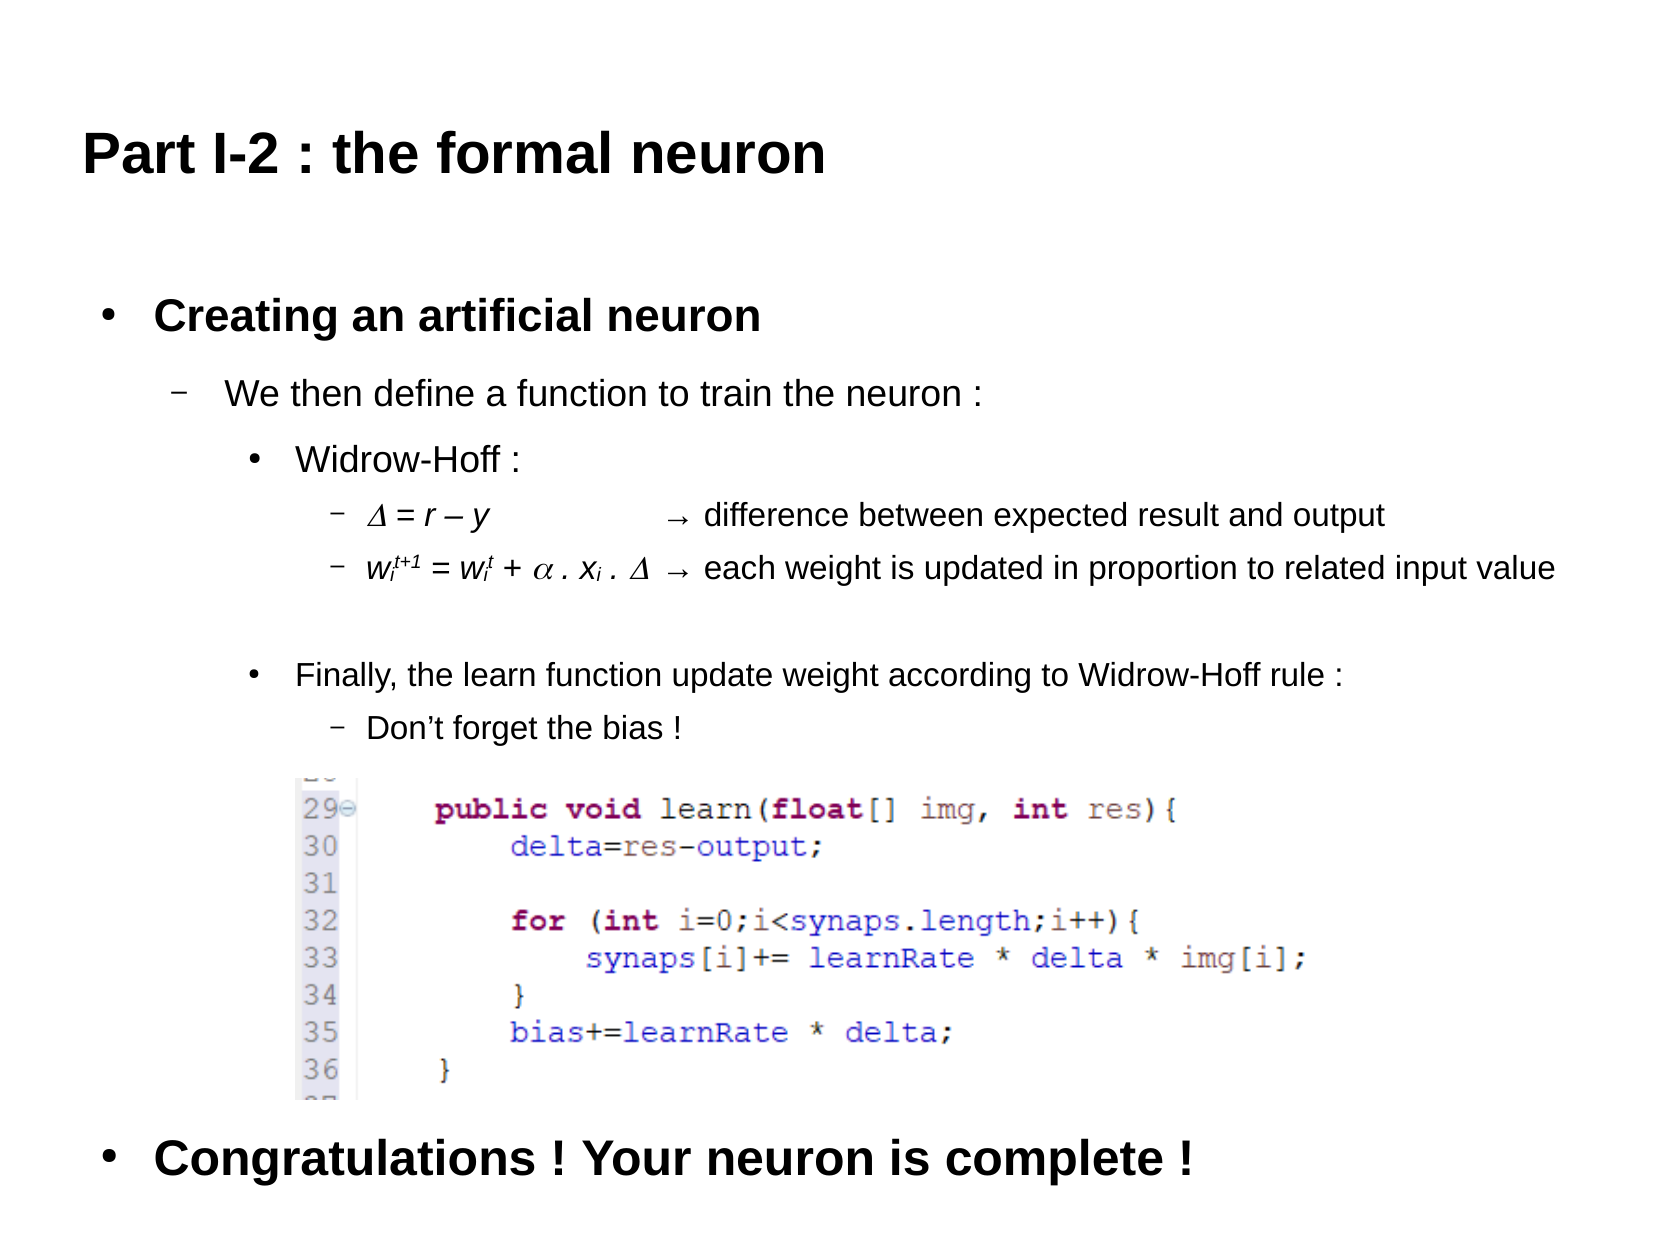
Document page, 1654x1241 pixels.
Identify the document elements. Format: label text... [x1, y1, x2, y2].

list Creating an artificial neuron We then define a function to train the neuron : Widrow-Hoff : D = r – y → difference between expected result and output wit+1 = wit + a . xi . D → each weight is updated in proportion to related input value Finally, the learn function update weight according to Widrow-Hoff rule : Don’t forget the bias ! Congratulations ! Your neuron is complete ! [82, 290, 1625, 1241]
picture [295, 778, 1370, 1101]
title Part I-2 : the formal neuron [82, 49, 1571, 257]
